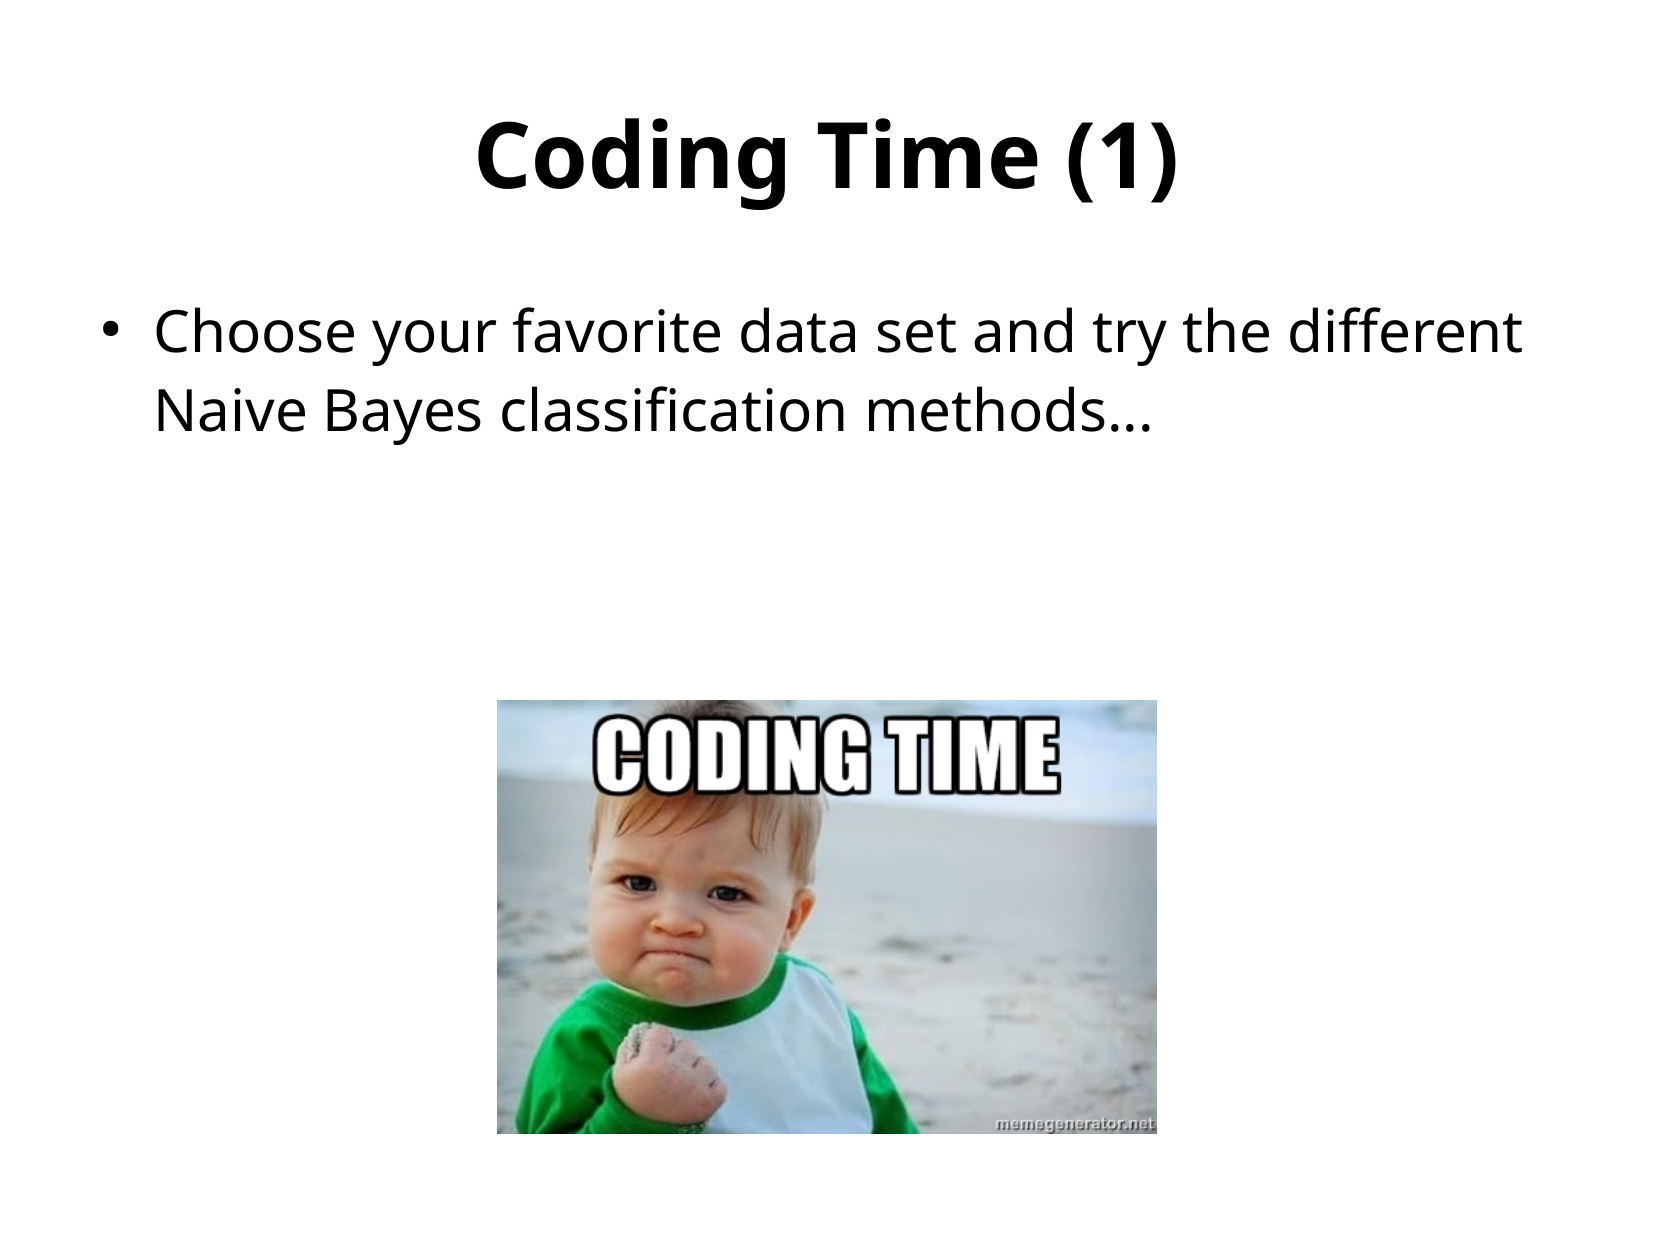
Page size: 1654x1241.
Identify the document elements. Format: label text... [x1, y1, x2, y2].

picture [497, 700, 1157, 1134]
title Coding Time (1) [82, 49, 1571, 257]
list Choose your favorite data set and try the different Naive Bayes classification methods... [82, 290, 1571, 1010]
